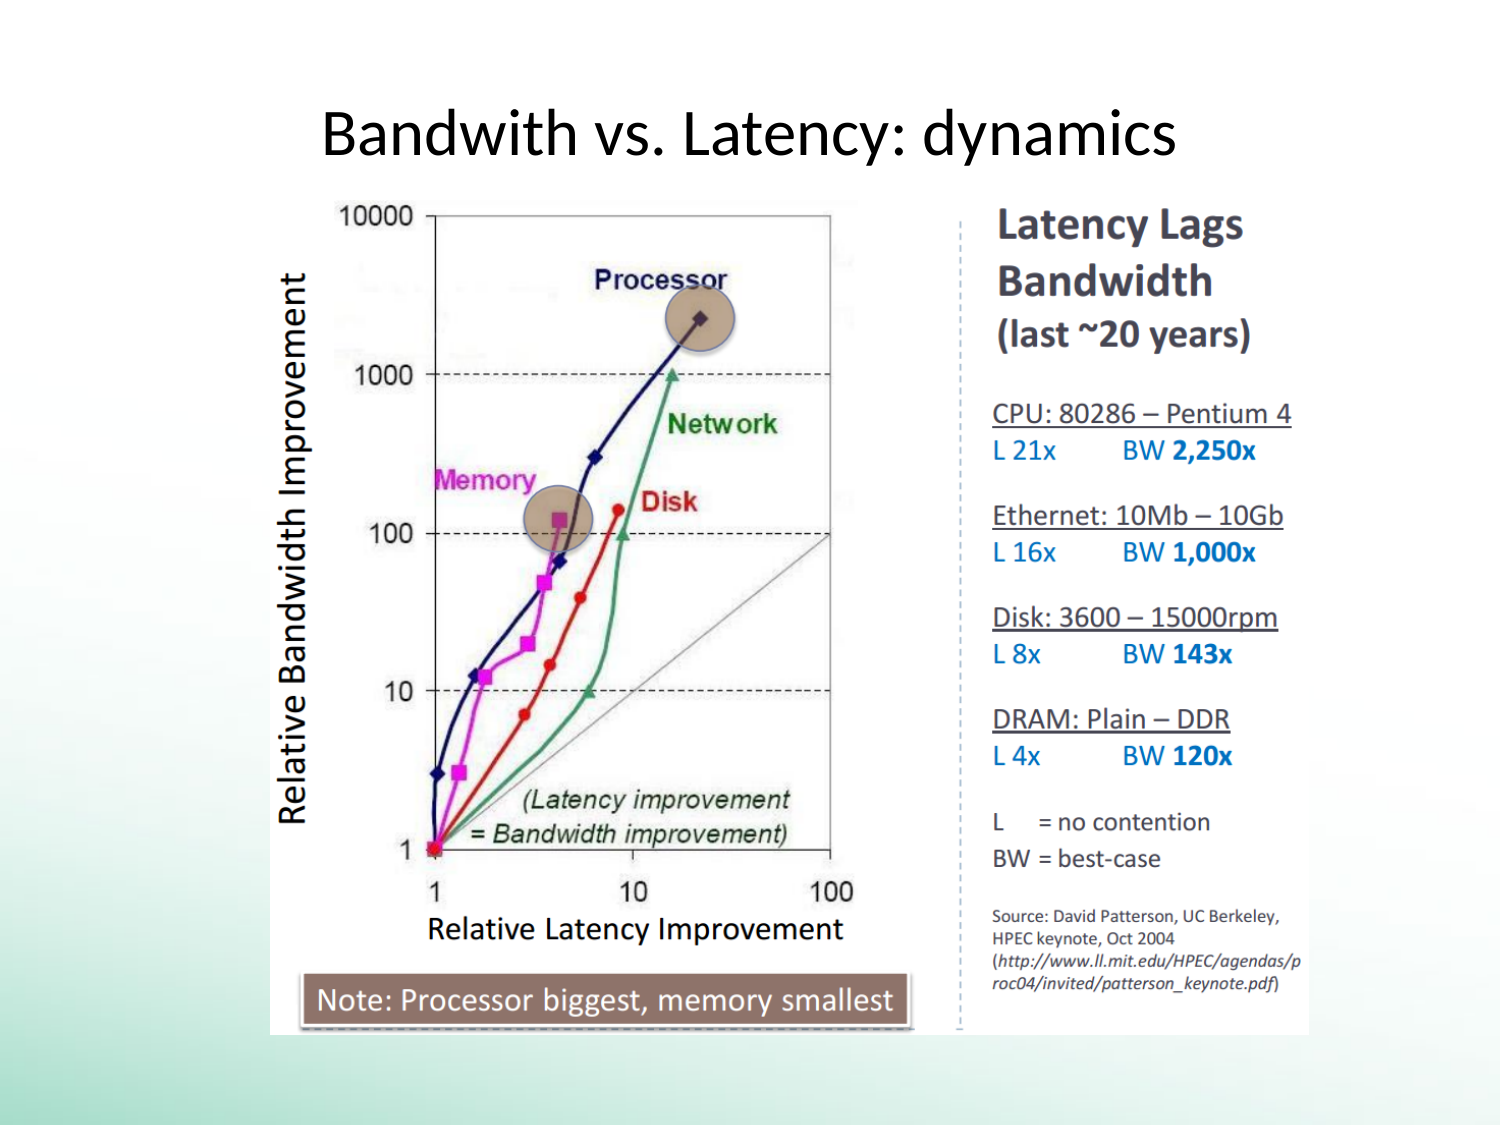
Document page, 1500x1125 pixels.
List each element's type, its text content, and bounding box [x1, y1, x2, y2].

picture [0, 0, 1500, 1125]
title Bandwith vs. Latency: dynamics [75, 45, 1425, 233]
